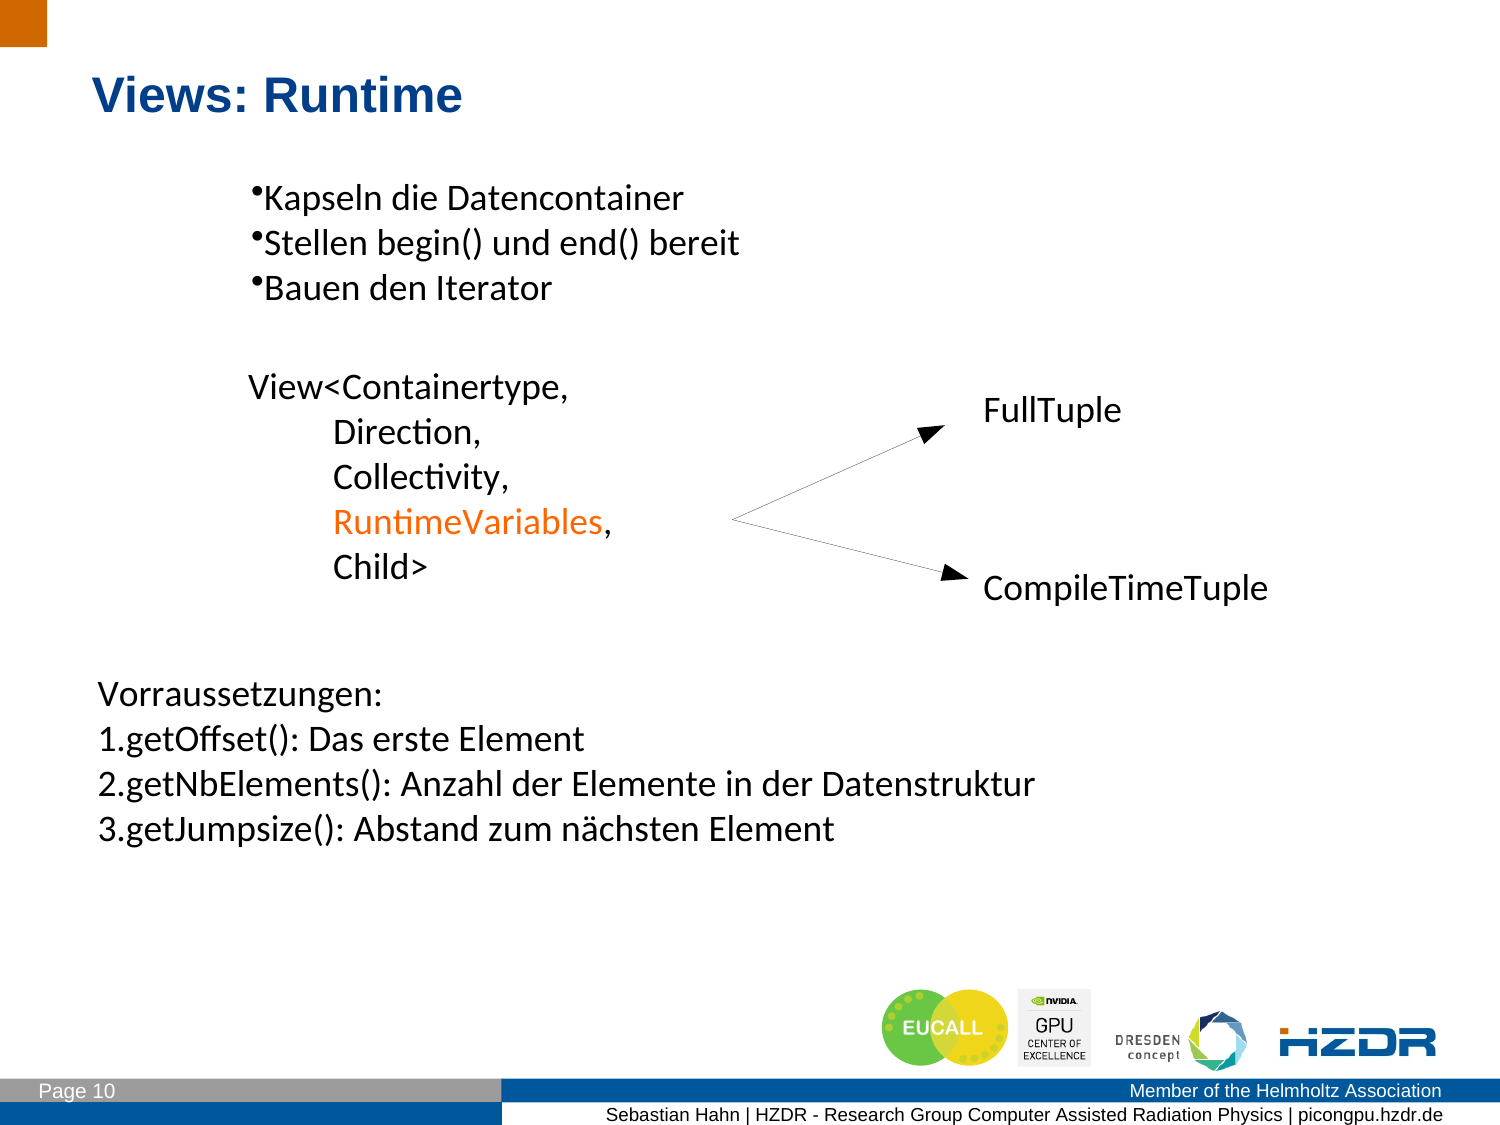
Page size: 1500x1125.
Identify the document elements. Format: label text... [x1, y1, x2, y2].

picture [1257, 1011, 1453, 1073]
text_box View<Containertype, Direction, Collectivity, RuntimeVariables, Child> [233, 354, 1418, 595]
text_box FullTuple [968, 377, 1161, 438]
text_box Vorraussetzungen: getOffset(): Das erste Element getNbElements(): Anzahl der Elemente in der Datenstruktur getJumpsize(): Abstand zum nächsten Element [82, 661, 1318, 857]
list Views: Runtime [76, 54, 1424, 209]
picture [874, 980, 1099, 1075]
picture [1116, 1011, 1247, 1071]
text_box CompileTimeTuple [968, 555, 1342, 615]
text_box Kapseln die Datencontainer Stellen begin() und end() bereit Bauen den Iterator [236, 165, 872, 316]
